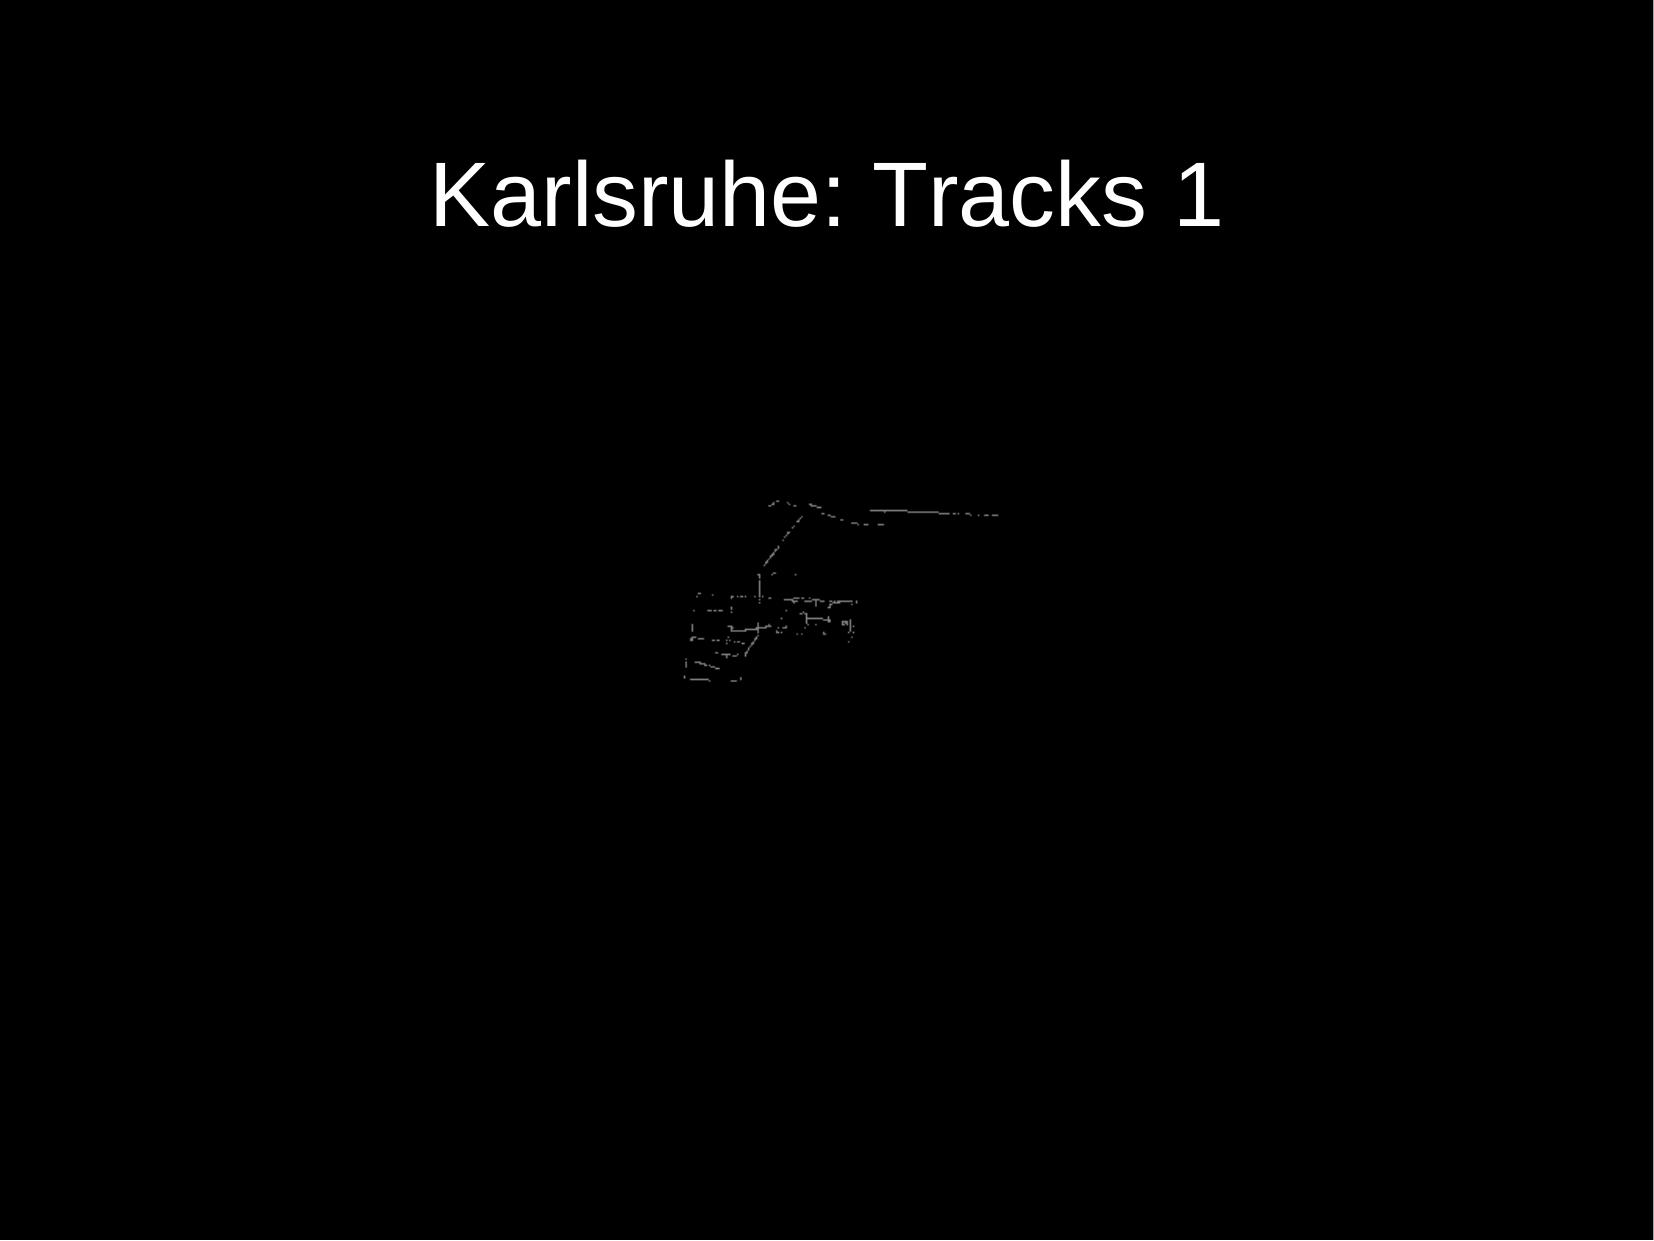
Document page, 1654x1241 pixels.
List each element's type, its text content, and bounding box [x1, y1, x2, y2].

title Karlsruhe: Tracks 1 [121, 91, 1534, 299]
picture [440, 324, 1230, 926]
